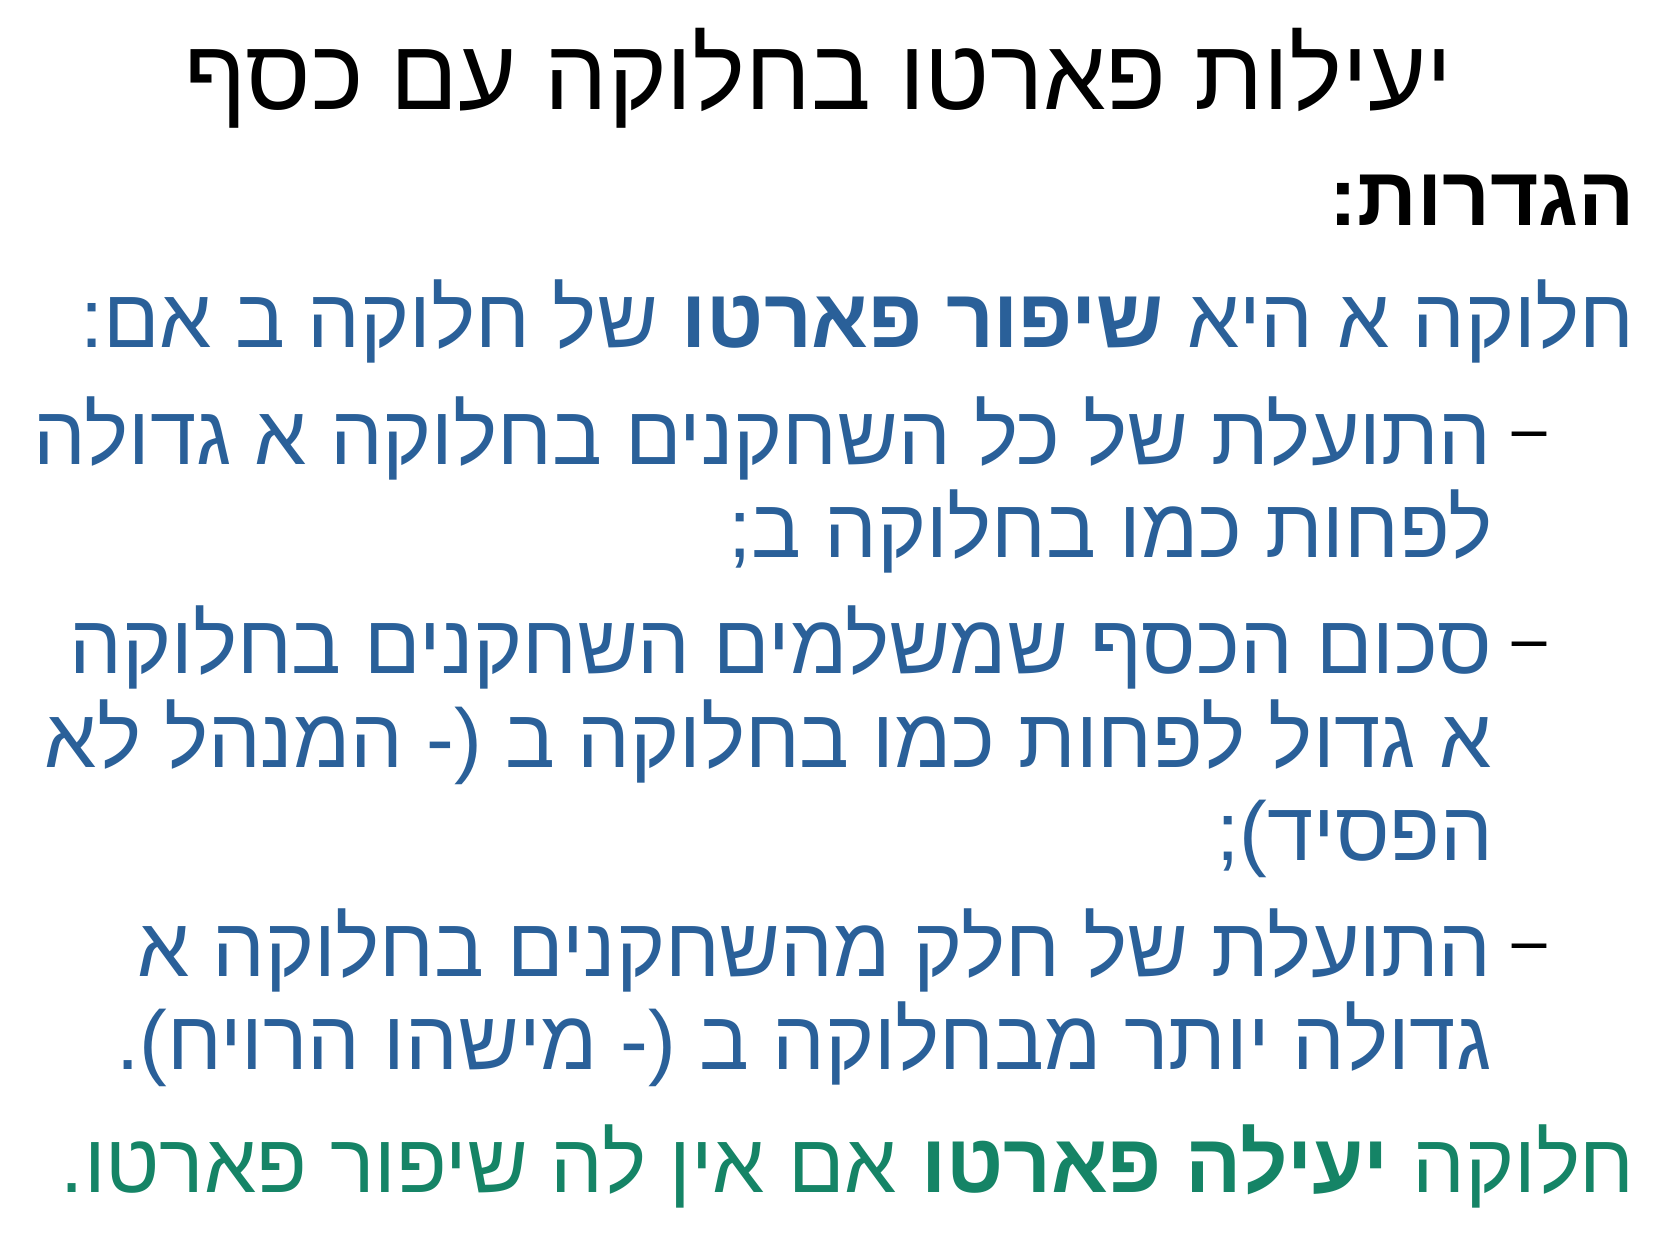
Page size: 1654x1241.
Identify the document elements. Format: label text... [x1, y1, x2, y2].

list הגדרות: חלוקה א היא שיפור פארטו של חלוקה ב אם: התועלת של כל השחקנים בחלוקה א גדולה לפחות כמו בחלוקה ב; סכום הכסף שמשלמים השחקנים בחלוקה א גדול לפחות כמו בחלוקה ב (- המנהל לא הפסיד); התועלת של חלק מהשחקנים בחלוקה א גדולה יותר מבחלוקה ב (- מישהו הרויח). חלוקה יעילה פארטו אם אין לה שיפור פארטו. [15, 150, 1636, 1241]
title יעילות פארטו בחלוקה עם כסף [0, 0, 1654, 151]
